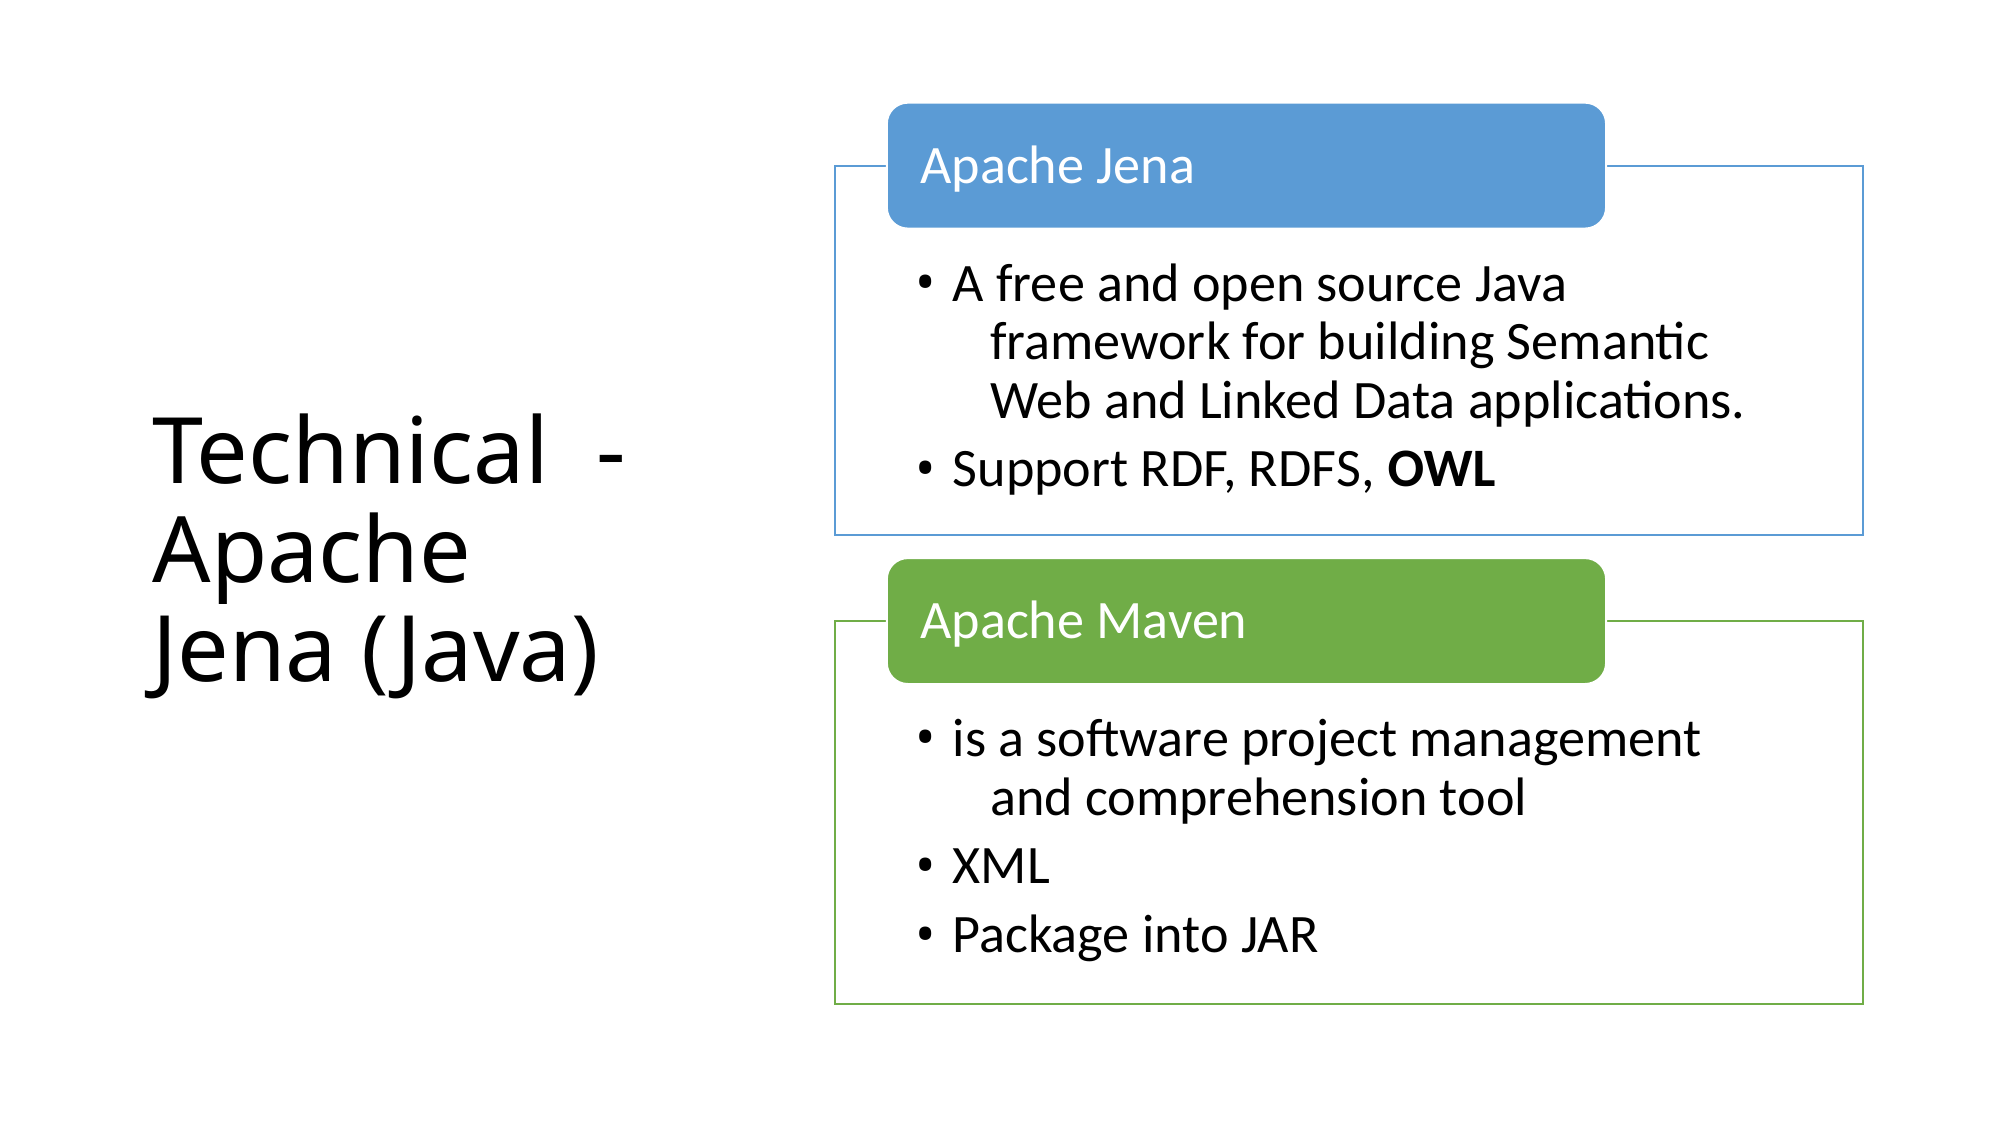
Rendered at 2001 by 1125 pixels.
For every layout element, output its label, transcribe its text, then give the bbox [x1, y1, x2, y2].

text_box A free and open source Java framework for building Semantic Web and Linked Data applications. Support RDF, RDFS, OWL [835, 165, 1864, 536]
title Technical - Apache Jena (Java) [137, 101, 692, 1005]
text_box Apache Jena [886, 102, 1607, 229]
text_box Apache Maven [886, 558, 1607, 685]
text_box is a software project management and comprehension tool XML Package into JAR [835, 621, 1864, 1004]
